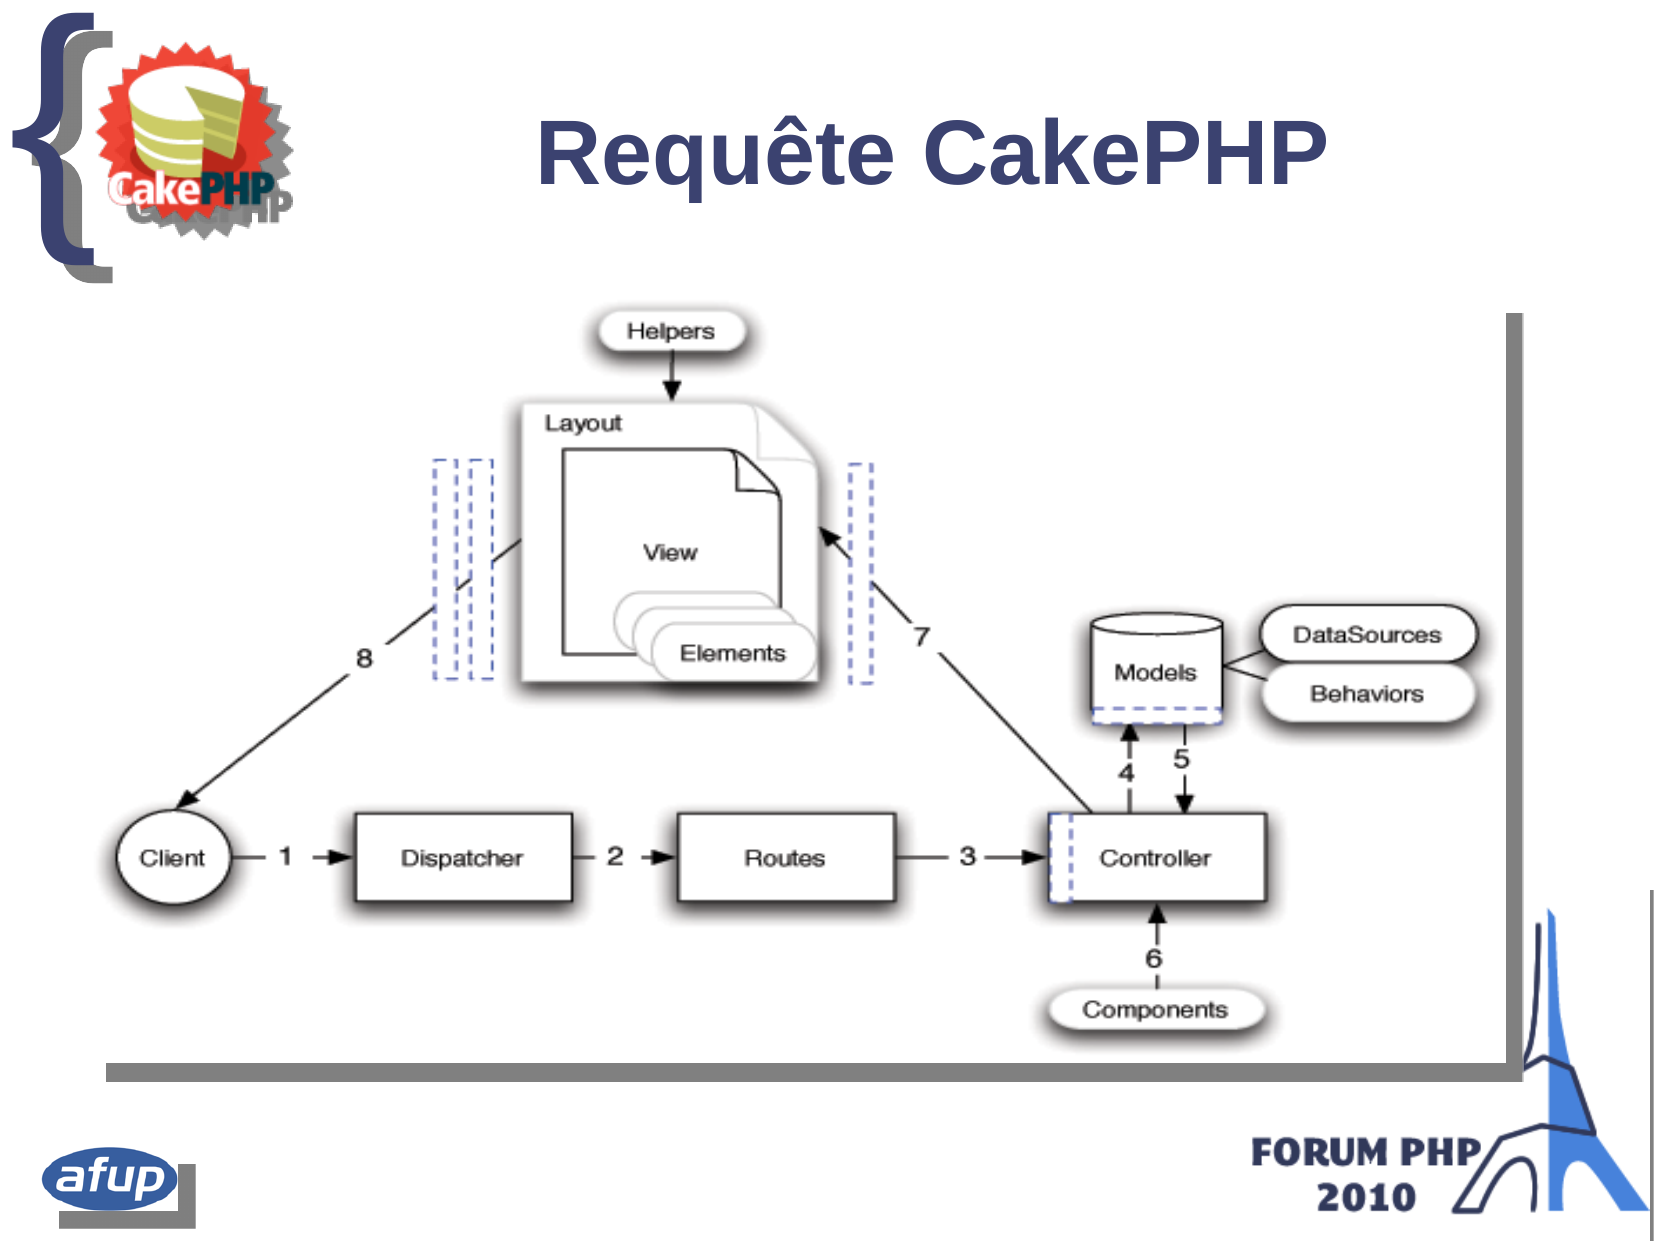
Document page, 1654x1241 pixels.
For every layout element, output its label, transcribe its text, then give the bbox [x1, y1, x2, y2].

title Requête CakePHP [295, 56, 1571, 250]
picture [41, 1146, 178, 1211]
picture [88, 295, 1506, 1063]
picture [88, 35, 284, 231]
picture [1240, 872, 1650, 1241]
